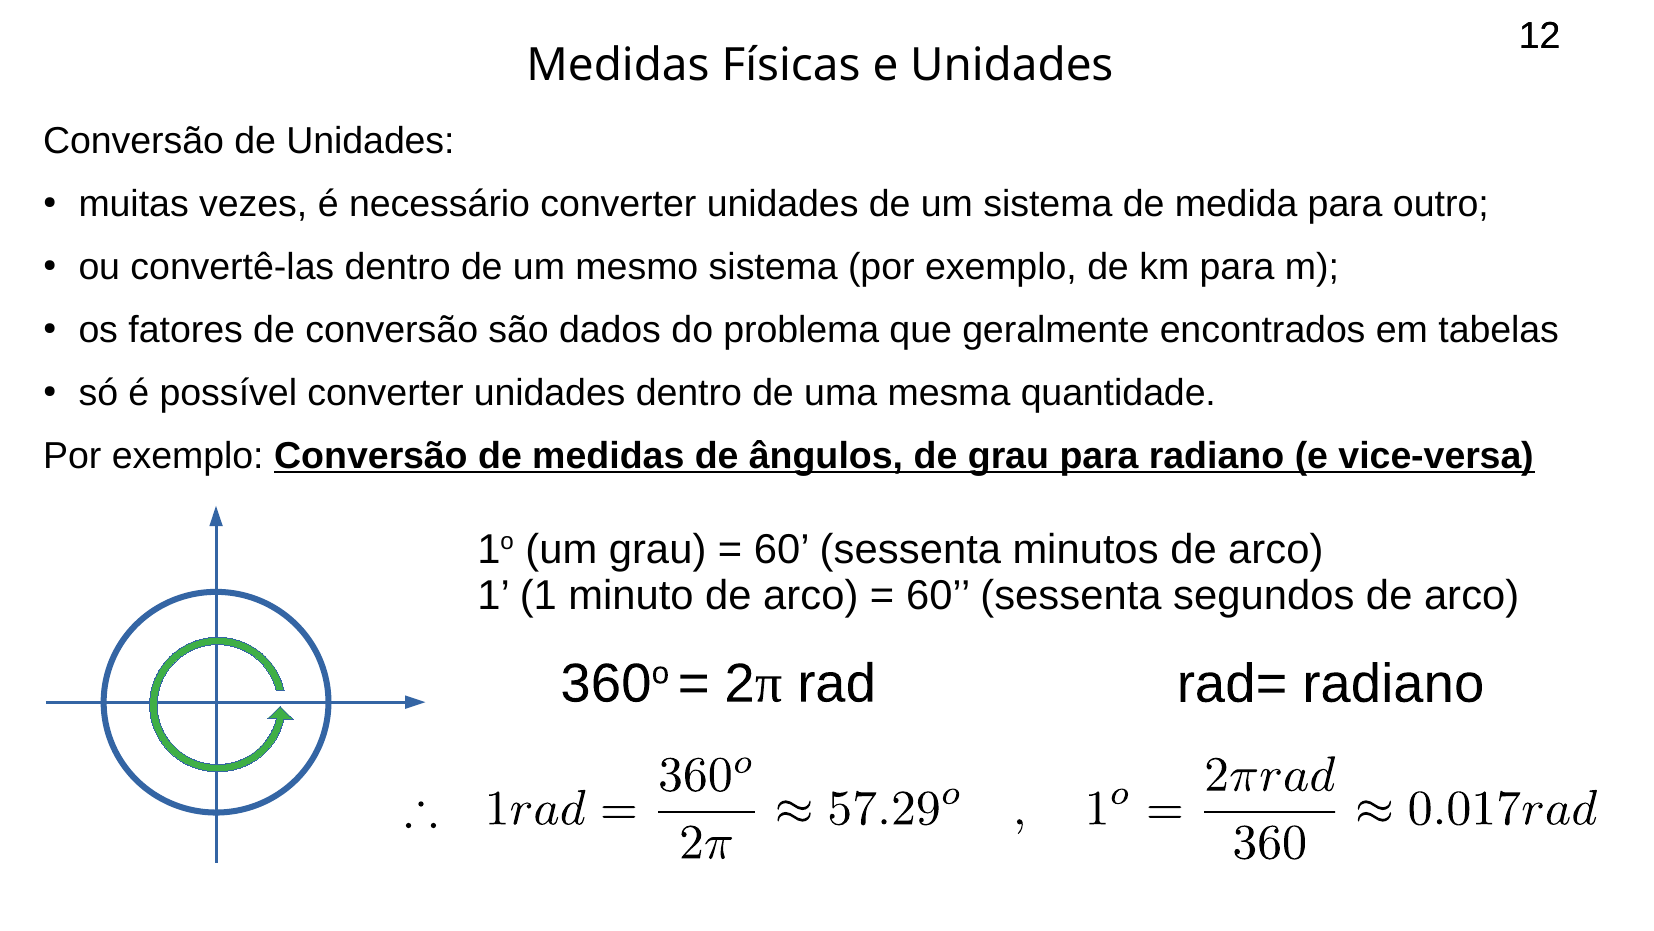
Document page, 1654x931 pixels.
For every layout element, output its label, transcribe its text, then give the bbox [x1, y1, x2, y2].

text_box [1258, 688, 1285, 693]
text_box [755, 676, 782, 703]
text_box [1180, 672, 1195, 702]
text_box [1306, 672, 1320, 702]
text_box [680, 688, 707, 693]
text_box [1427, 672, 1451, 702]
text_box [1456, 672, 1482, 703]
picture [404, 756, 1597, 860]
text_box [1322, 672, 1351, 703]
text_box [1258, 674, 1285, 679]
text_box [1395, 672, 1424, 703]
text_box [562, 663, 589, 703]
text_box [680, 674, 707, 679]
text_box [149, 637, 294, 772]
text_box [1227, 662, 1252, 703]
text_box [623, 663, 650, 703]
text_box Medidas Físicas e Unidades [511, 0, 1142, 102]
text_box [817, 672, 846, 703]
text_box [652, 666, 668, 684]
text_box [593, 663, 619, 703]
text_box [801, 672, 815, 702]
text_box Conversão de Unidades: muitas vezes, é necessário converter unidades de um sistema de medida para outro; ou convertê-las dentro de um mesmo sistema (por exemplo, de km para m); os fatores de conversão são dados do problema que geralmente encontrados em tabelas só é possível converter unidades dentro de uma mesma quantidade. Por exemplo: Conversão de medidas de ângulos, de grau para radiano (e vice-versa) [43, 98, 1634, 477]
text_box 1o (um grau) = 60’ (sessenta minutos de arco) 1’ (1 minuto de arco) = 60’’ (sessenta segundos de arco) [462, 518, 1535, 626]
text_box [1384, 672, 1390, 702]
text_box [1353, 662, 1378, 703]
text_box [1197, 672, 1225, 703]
text_box [848, 661, 873, 703]
text_box [727, 663, 752, 702]
text_box <number> [1504, 6, 1654, 77]
